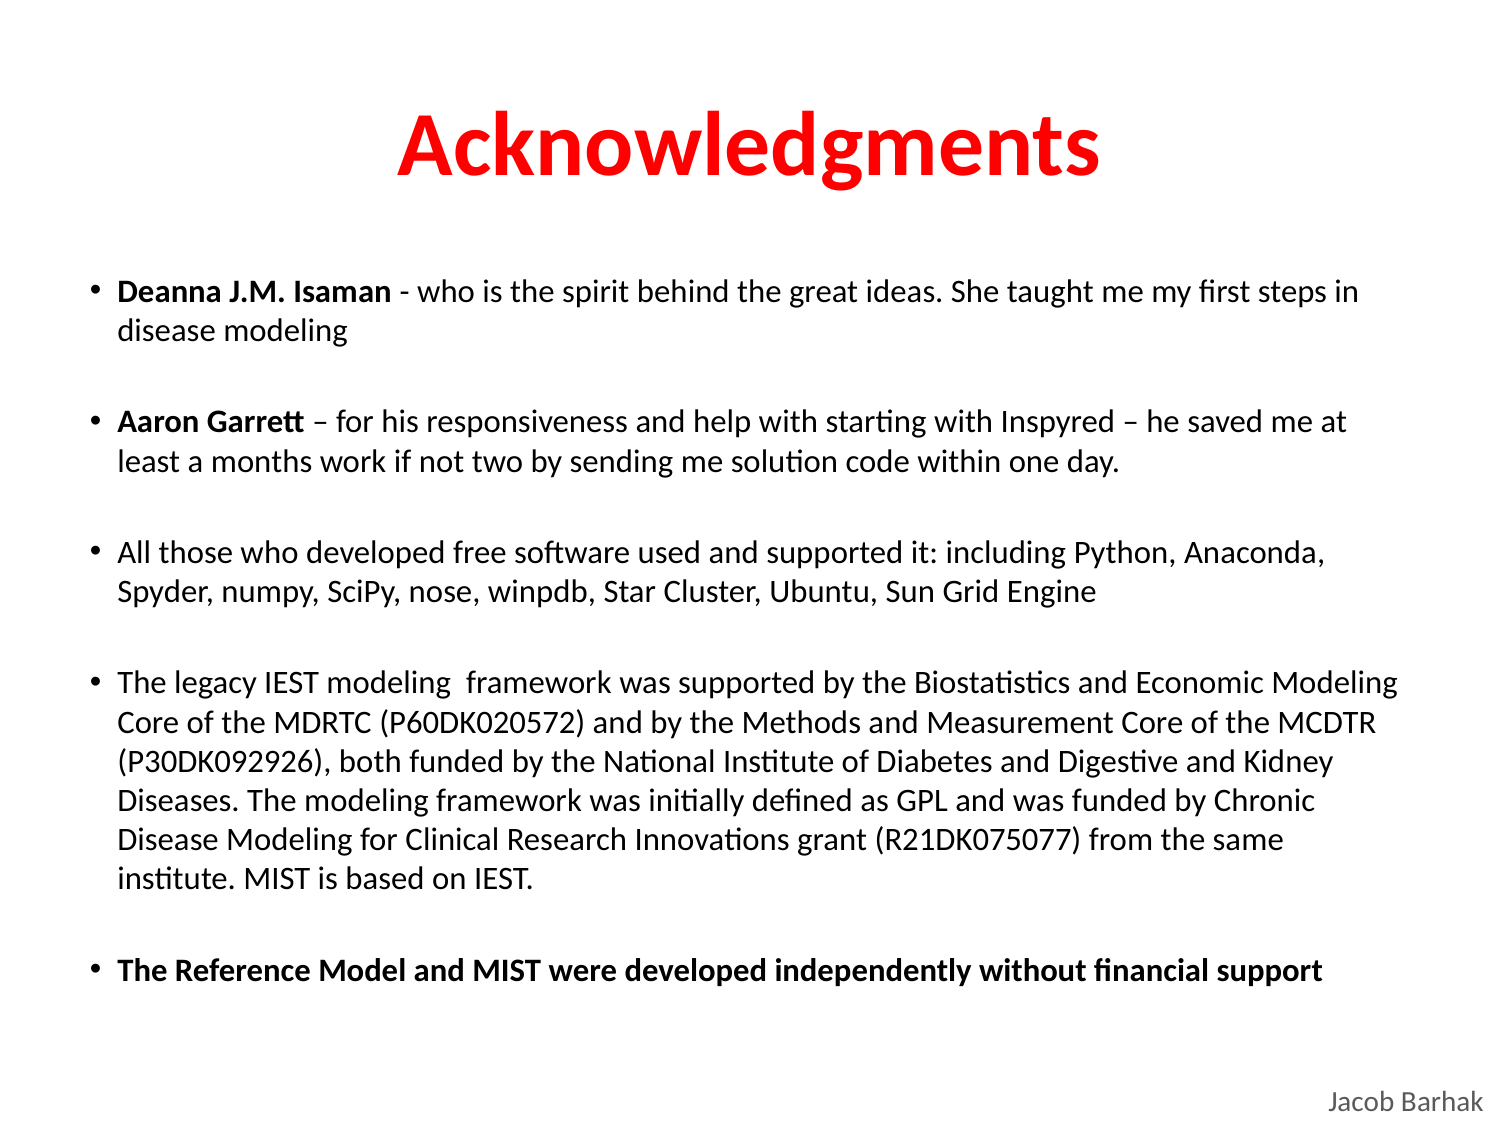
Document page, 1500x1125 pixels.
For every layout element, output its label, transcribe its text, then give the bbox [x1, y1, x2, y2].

text_box Deanna J.M. Isaman - who is the spirit behind the great ideas. She taught me my first steps in disease modeling Aaron Garrett – for his responsiveness and help with starting with Inspyred – he saved me at least a months work if not two by sending me solution code within one day. All those who developed free software used and supported it: including Python, Anaconda, Spyder, numpy, SciPy, nose, winpdb, Star Cluster, Ubuntu, Sun Grid Engine The legacy IEST modeling framework was supported by the Biostatistics and Economic Modeling Core of the MDRTC (P60DK020572) and by the Methods and Measurement Core of the MCDTR (P30DK092926), both funded by the National Institute of Diabetes and Digestive and Kidney Diseases. The modeling framework was initially defined as GPL and was funded by Chronic Disease Modeling for Clinical Research Innovations grant (R21DK075077) from the same institute. MIST is based on IEST. The Reference Model and MIST were developed independently without financial support [75, 262, 1425, 1005]
text_box Acknowledgments [75, 45, 1425, 233]
